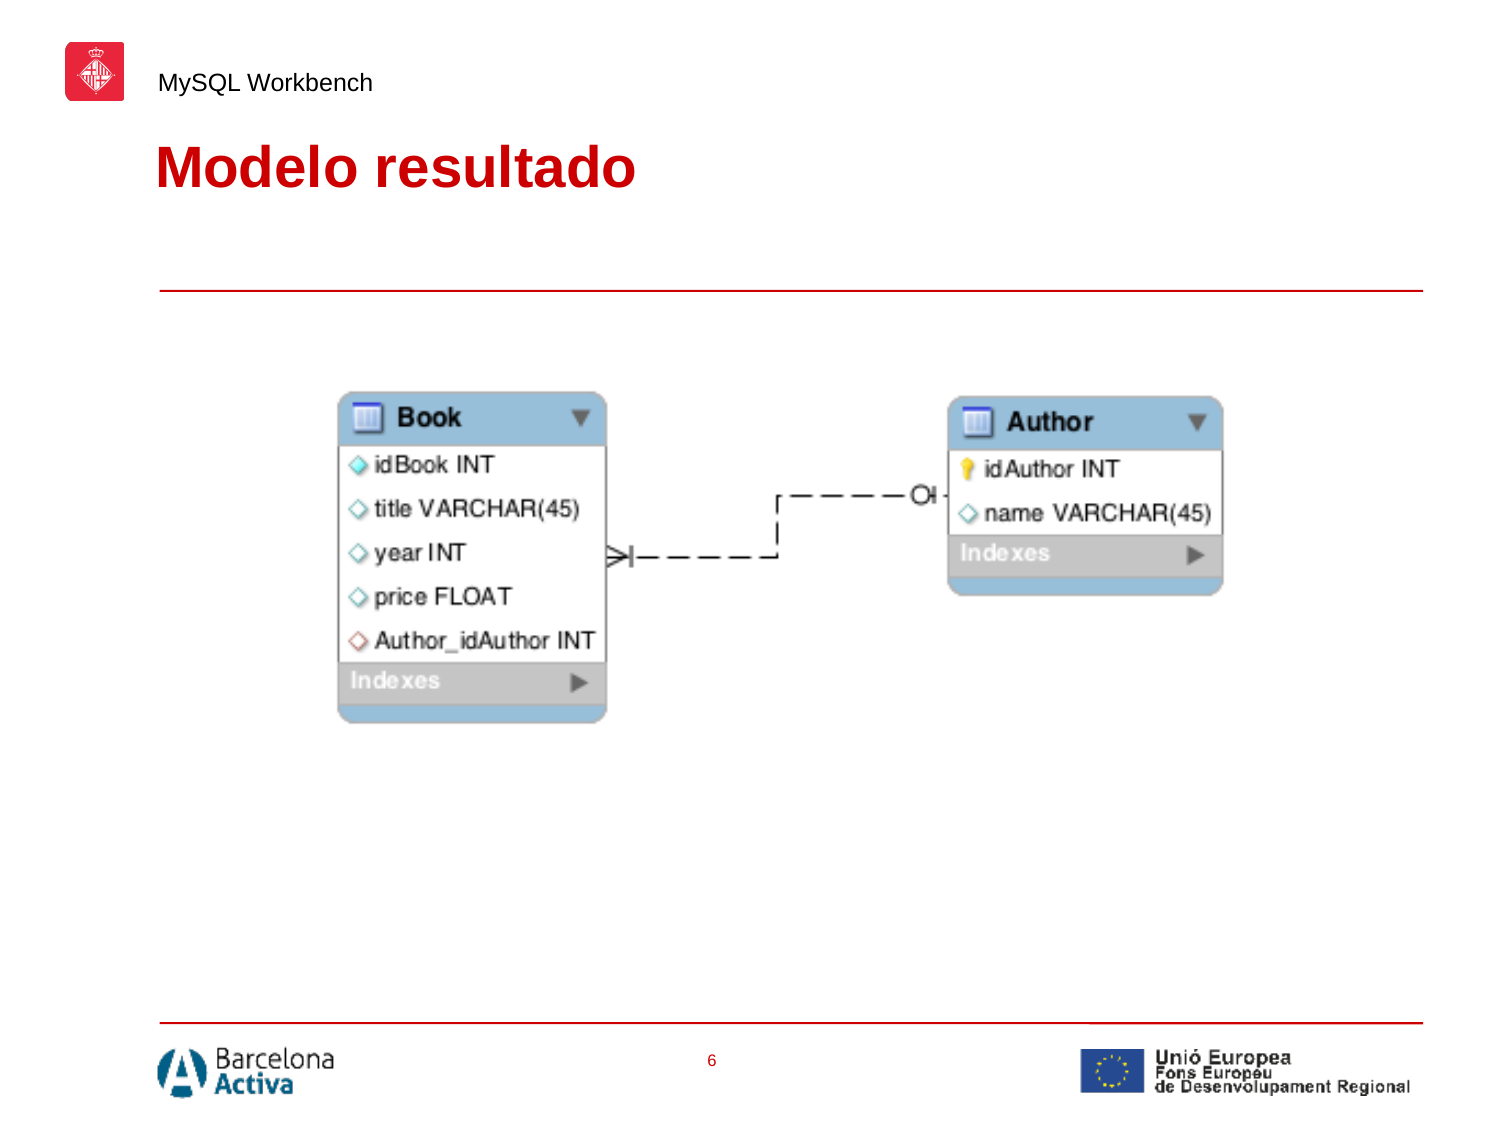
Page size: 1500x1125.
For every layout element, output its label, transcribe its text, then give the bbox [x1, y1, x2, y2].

picture [1080, 1049, 1411, 1096]
text_box Modelo resultado [140, 121, 1416, 268]
text_box MySQL Workbench [142, 58, 666, 104]
slide_number <number> [536, 1042, 887, 1103]
picture [65, 42, 124, 101]
picture [147, 1034, 343, 1110]
picture [316, 370, 1244, 744]
